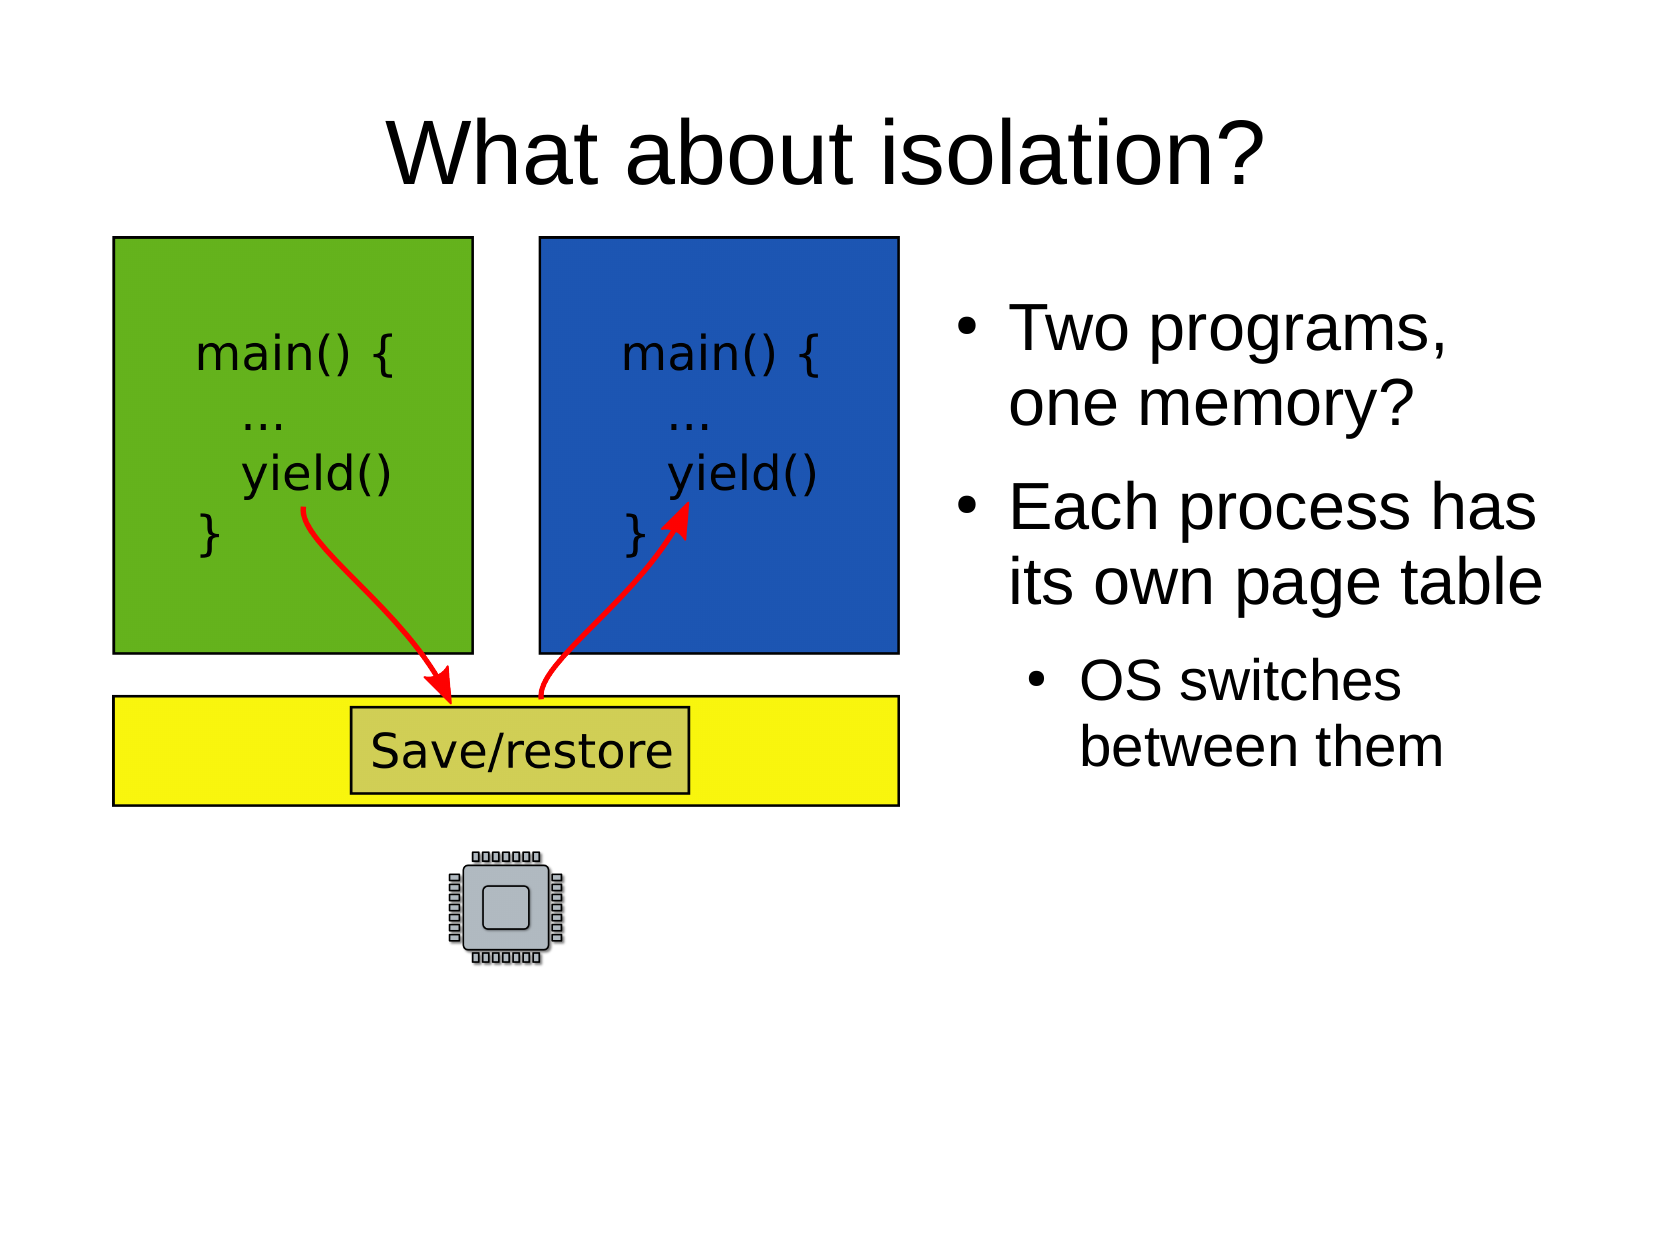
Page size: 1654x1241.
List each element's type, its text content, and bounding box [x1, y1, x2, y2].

list Two programs, one memory? Each process has its own page table OS switches between them [937, 290, 1571, 1010]
title What about isolation? [82, 49, 1571, 257]
picture [112, 236, 900, 976]
